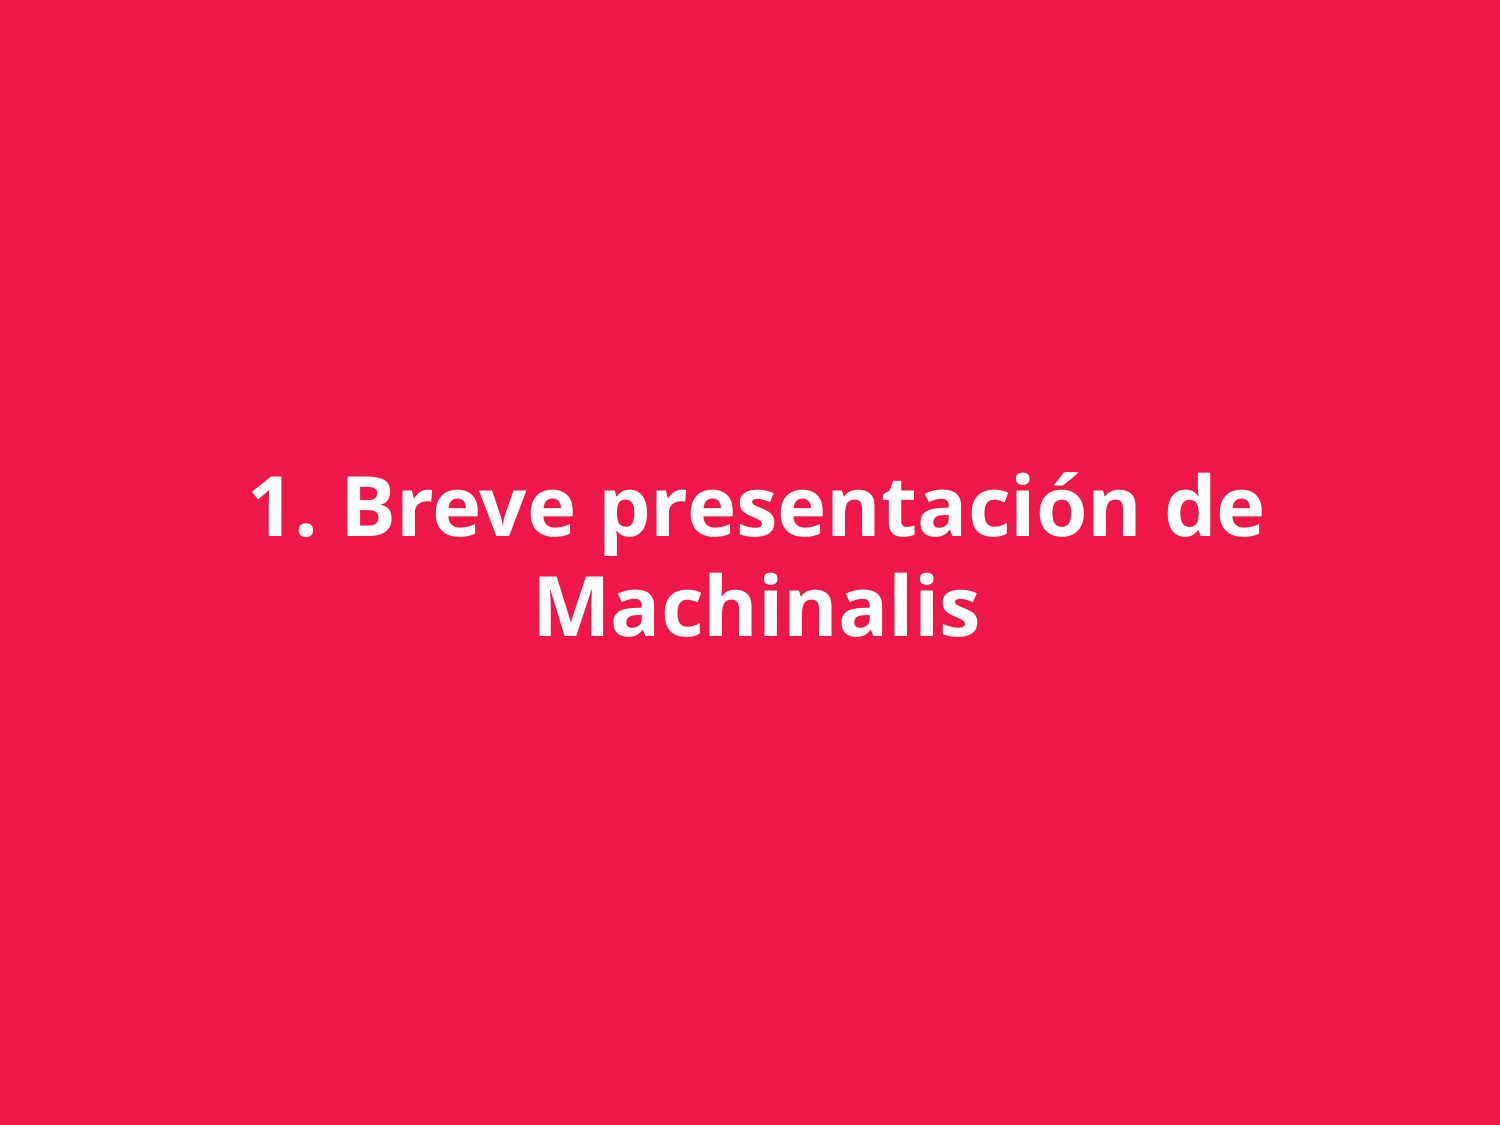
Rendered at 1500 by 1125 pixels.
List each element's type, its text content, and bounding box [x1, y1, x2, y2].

title 1. Breve presentación de Machinalis [82, 445, 1433, 633]
